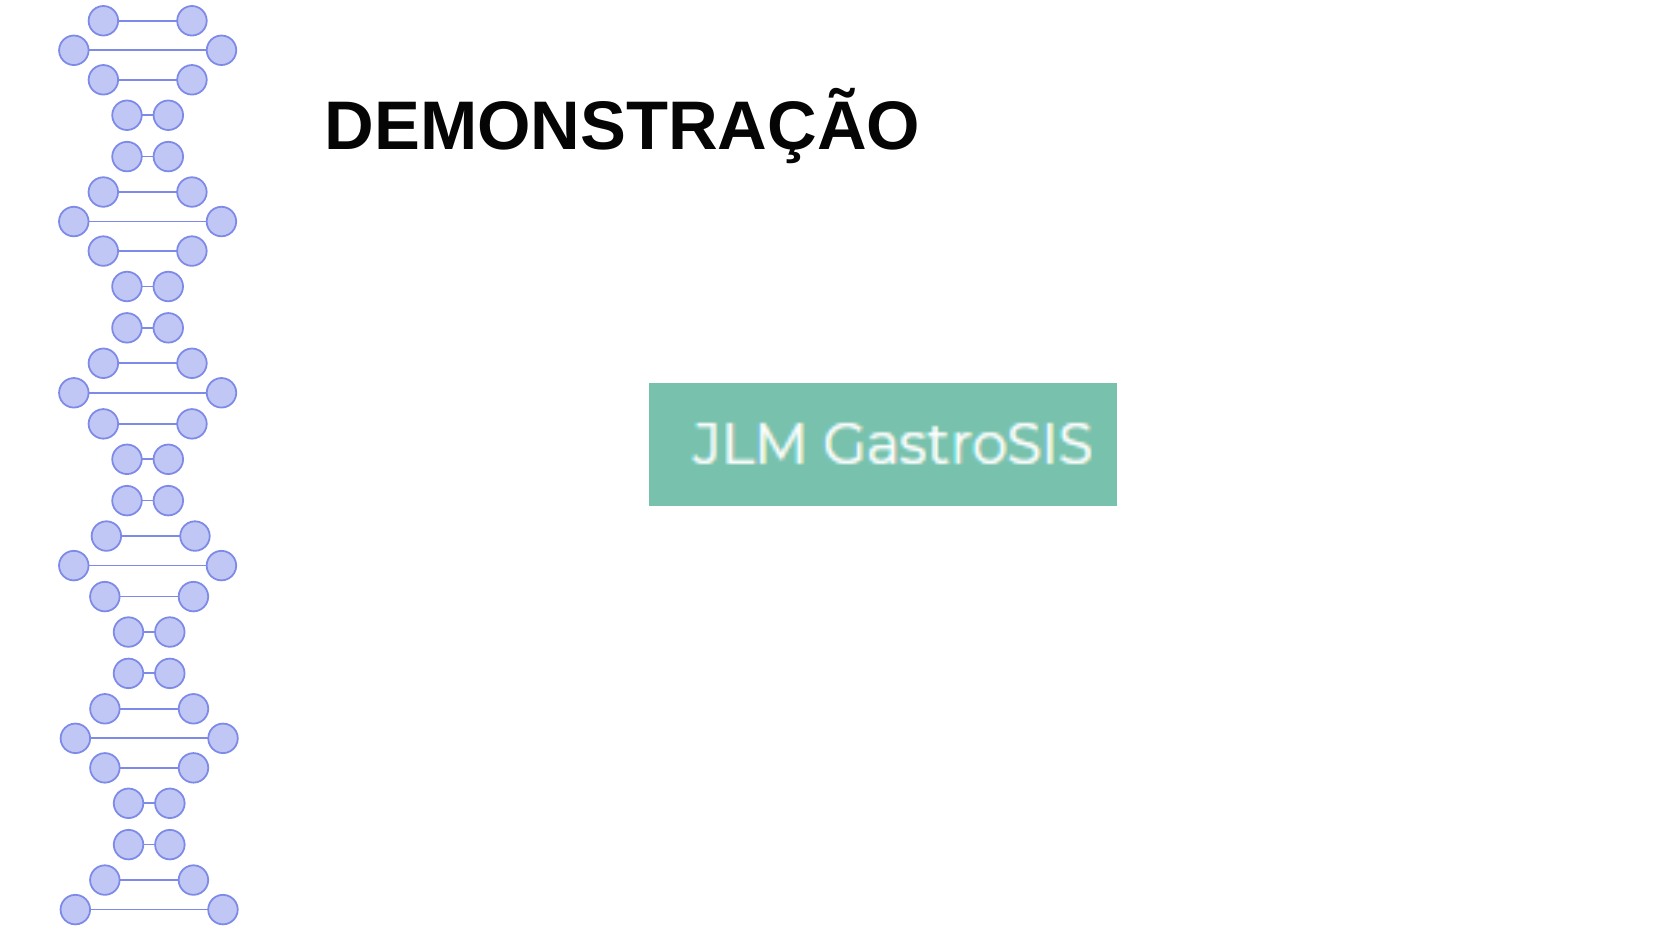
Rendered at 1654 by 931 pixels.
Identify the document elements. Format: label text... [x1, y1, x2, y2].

title demonstração [324, 73, 1506, 178]
picture [649, 383, 1117, 506]
